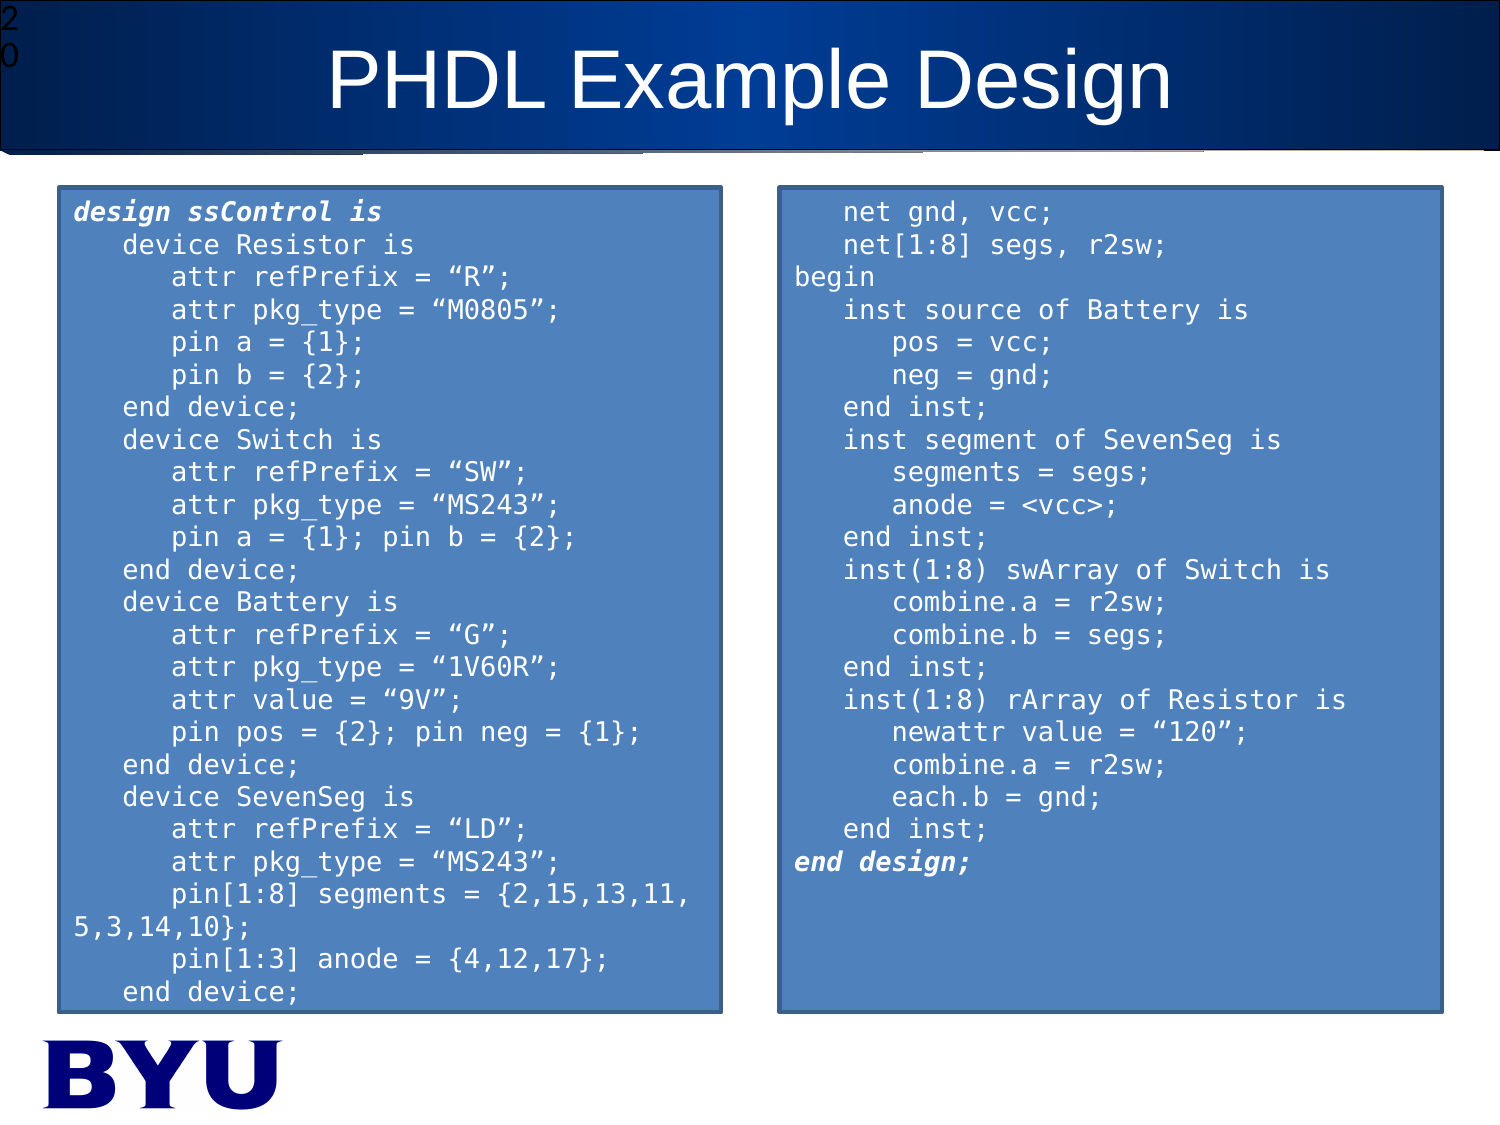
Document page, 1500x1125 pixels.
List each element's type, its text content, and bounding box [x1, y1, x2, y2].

title PHDL Example Design [75, 0, 1425, 150]
picture [37, 1039, 288, 1111]
text_box design ssControl is device Resistor is attr refPrefix = “R”; attr pkg_type = “M0805”; pin a = {1}; pin b = {2}; end device; device Switch is attr refPrefix = “SW”; attr pkg_type = “MS243”; pin a = {1}; pin b = {2}; end device; device Battery is attr refPrefix = “G”; attr pkg_type = “1V60R”; attr value = “9V”; pin pos = {2}; pin neg = {1}; end device; device SevenSeg is attr refPrefix = “LD”; attr pkg_type = “MS243”; pin[1:8] segments = {2,15,13,11, 5,3,14,10}; pin[1:3] anode = {4,12,17}; end device; [58, 187, 722, 1013]
text_box net gnd, vcc; net[1:8] segs, r2sw; begin inst source of Battery is pos = vcc; neg = gnd; end inst; inst segment of SevenSeg is segments = segs; anode = <vcc>; end inst; inst(1:8) swArray of Switch is combine.a = r2sw; combine.b = segs; end inst; inst(1:8) rArray of Resistor is newattr value = “120”; combine.a = r2sw; each.b = gnd; end inst; end design; [779, 187, 1442, 1013]
